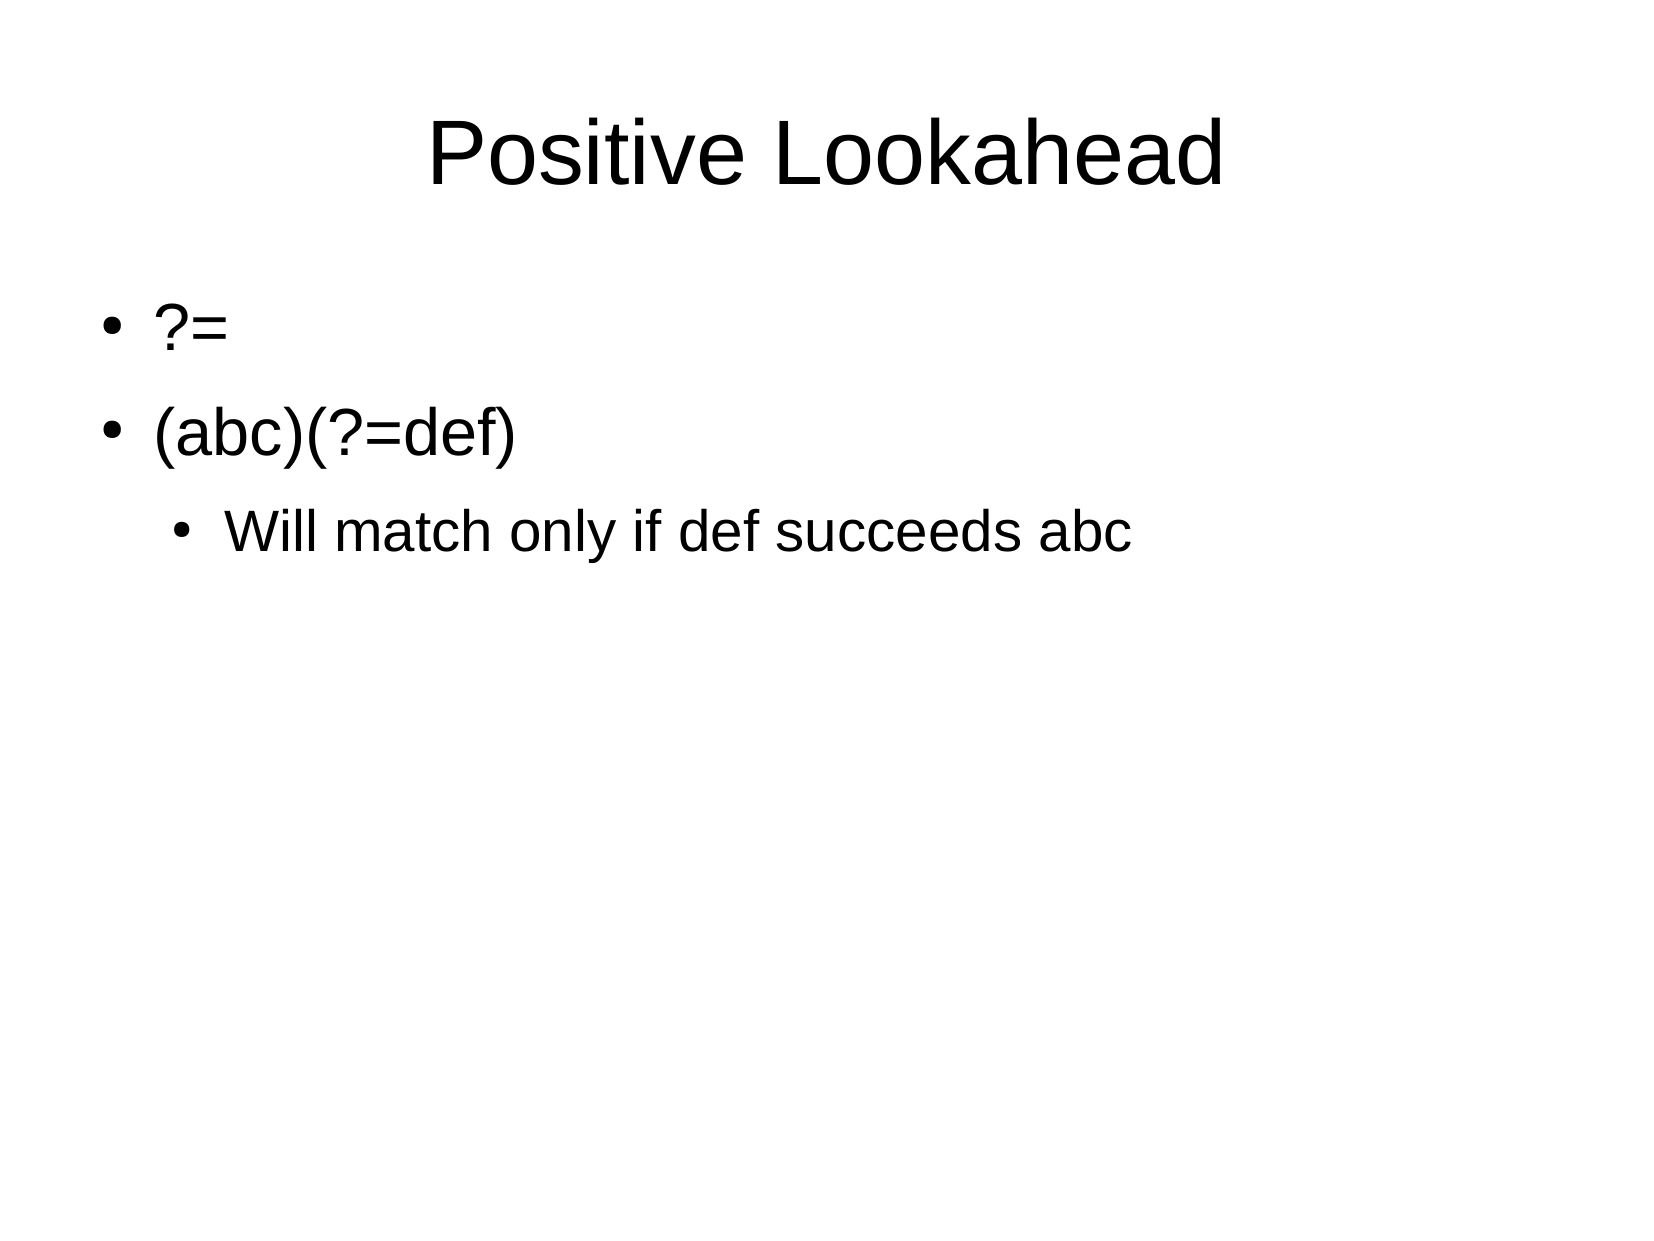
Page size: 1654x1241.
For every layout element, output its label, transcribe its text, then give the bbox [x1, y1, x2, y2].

list ?= (abc)(?=def) Will match only if def succeeds abc [82, 290, 1571, 1094]
title Positive Lookahead [82, 56, 1571, 250]
